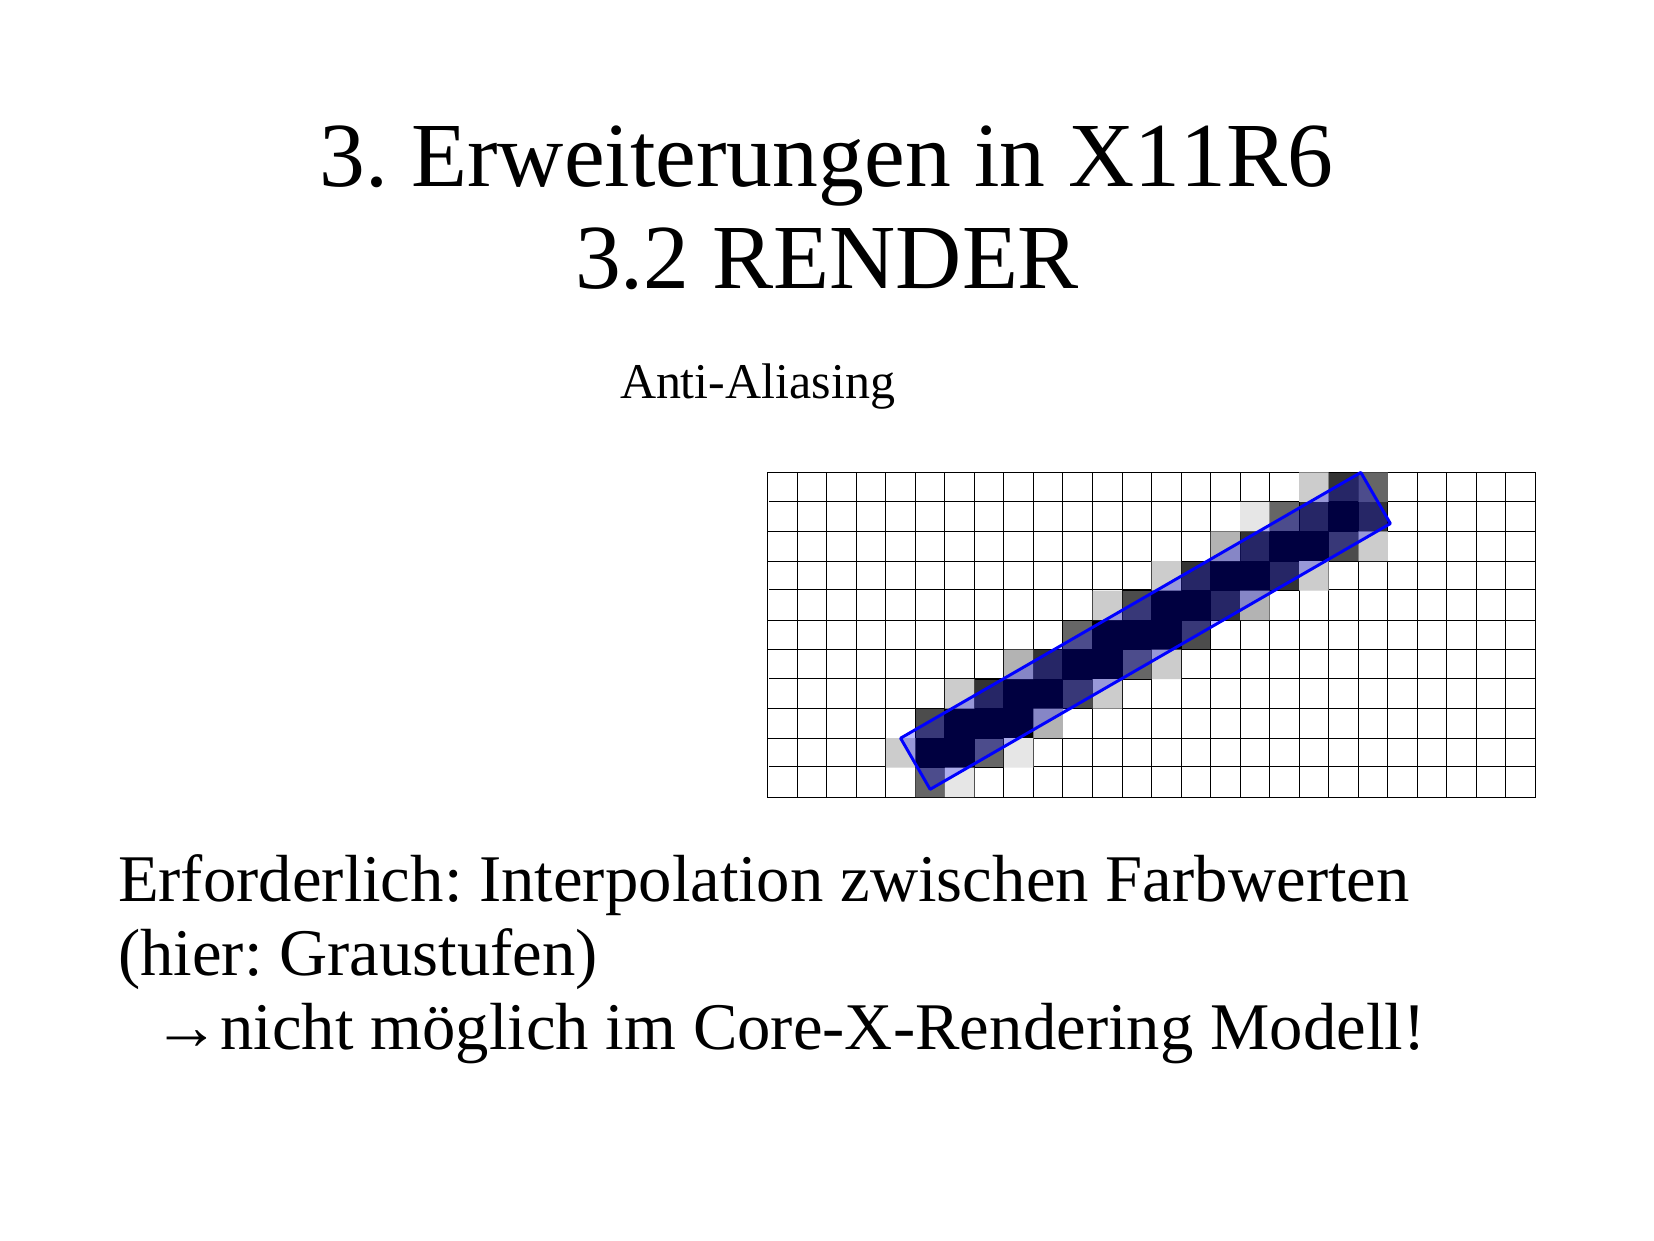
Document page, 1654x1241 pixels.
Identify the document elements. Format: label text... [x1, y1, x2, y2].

text_box [885, 472, 1391, 798]
title 3. Erweiterungen in X11R6 3.2 RENDER [121, 102, 1534, 311]
text_box Anti-Aliasing [620, 354, 896, 410]
text_box Erforderlich: Interpolation zwischen Farbwerten (hier: Graustufen) →nicht möglich im Core-X-Rendering Modell! [118, 841, 1536, 1064]
